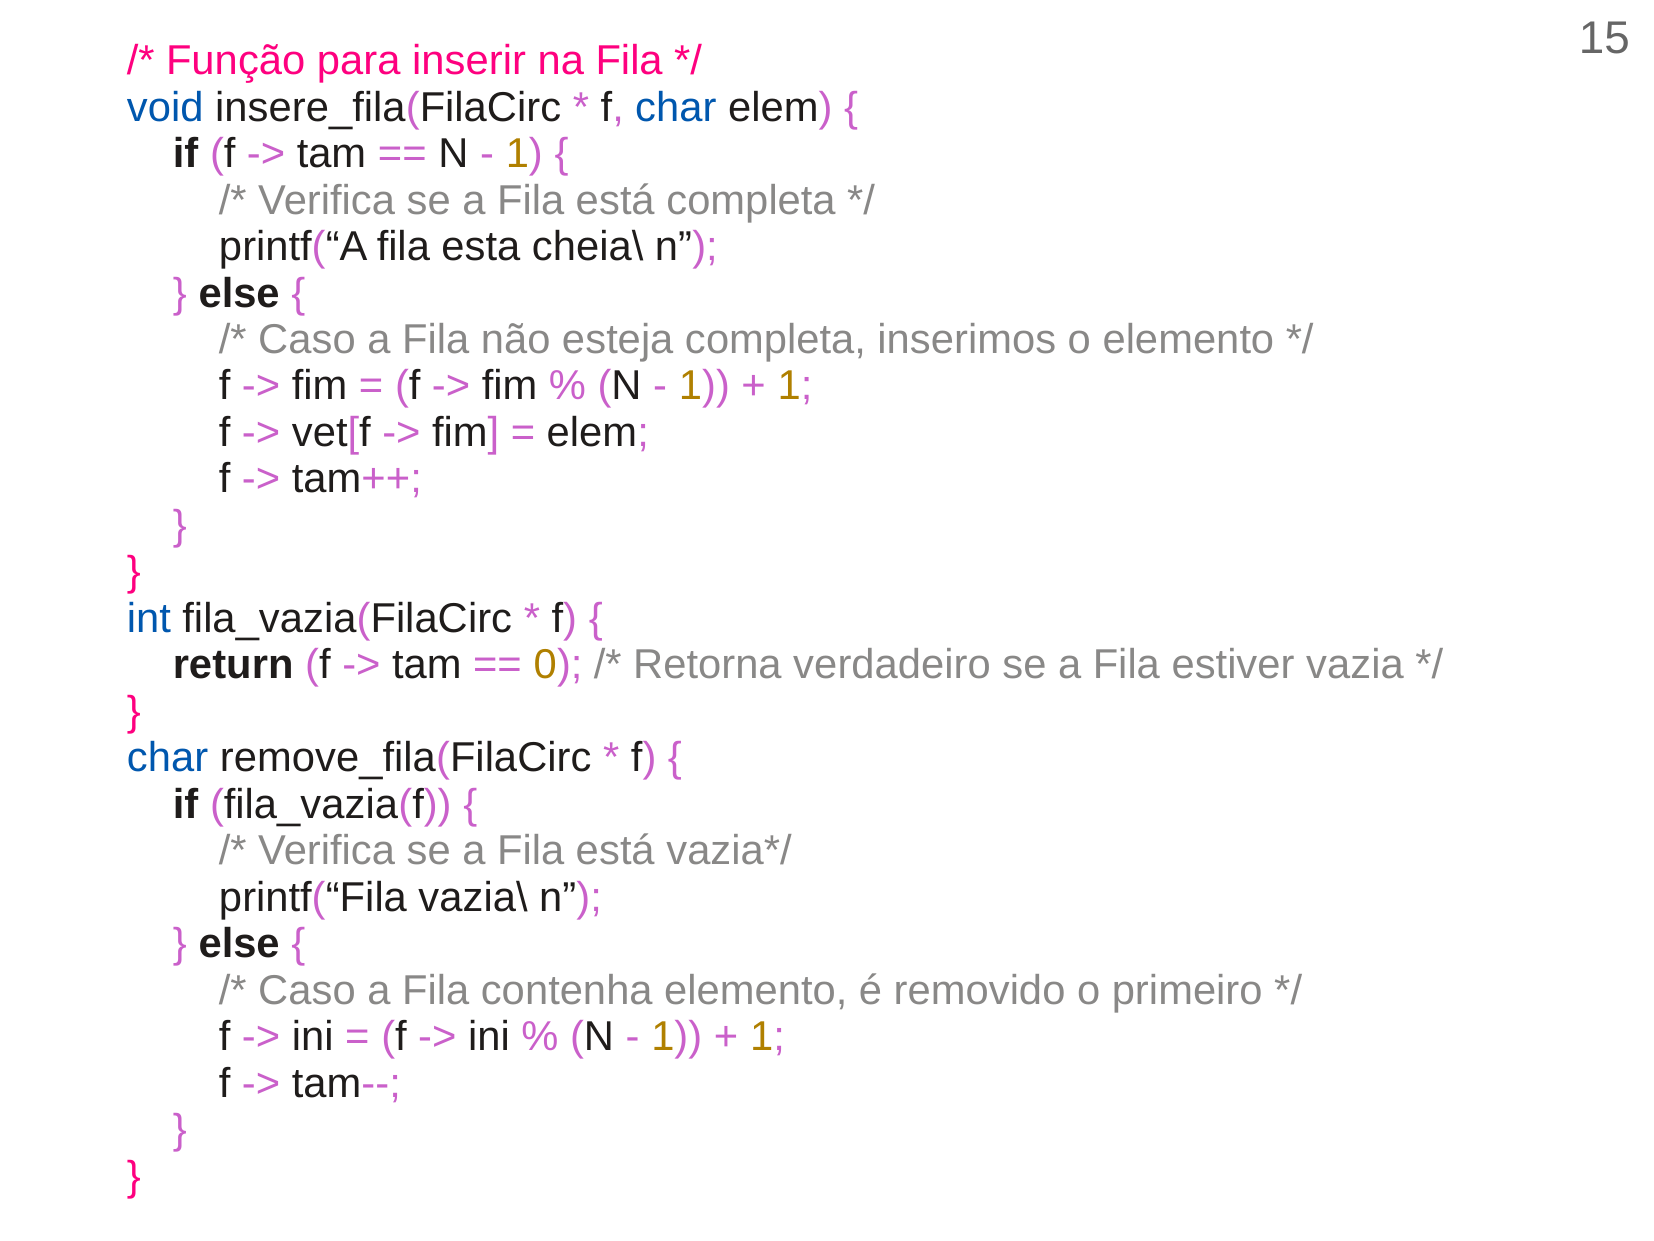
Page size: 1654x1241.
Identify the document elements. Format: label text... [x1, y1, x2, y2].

text_box /* Função para inserir na Fila */ void insere_fila(FilaCirc * f, char elem) { if (f -> tam == N - 1) { /* Verifica se a Fila está completa */ printf(“A fila esta cheia\ n”); } else { /* Caso a Fila não esteja completa, inserimos o elemento */ f -> fim = (f -> fim % (N - 1)) + 1; f -> vet[f -> fim] = elem; f -> tam++; } } int fila_vazia(FilaCirc * f) { return (f -> tam == 0); /* Retorna verdadeiro se a Fila estiver vazia */ } char remove_fila(FilaCirc * f) { if (fila_vazia(f)) { /* Verifica se a Fila está vazia*/ printf(“Fila vazia\ n”); } else { /* Caso a Fila contenha elemento, é removido o primeiro */ f -> ini = (f -> ini % (N - 1)) + 1; f -> tam--; } } [112, 29, 1542, 1211]
